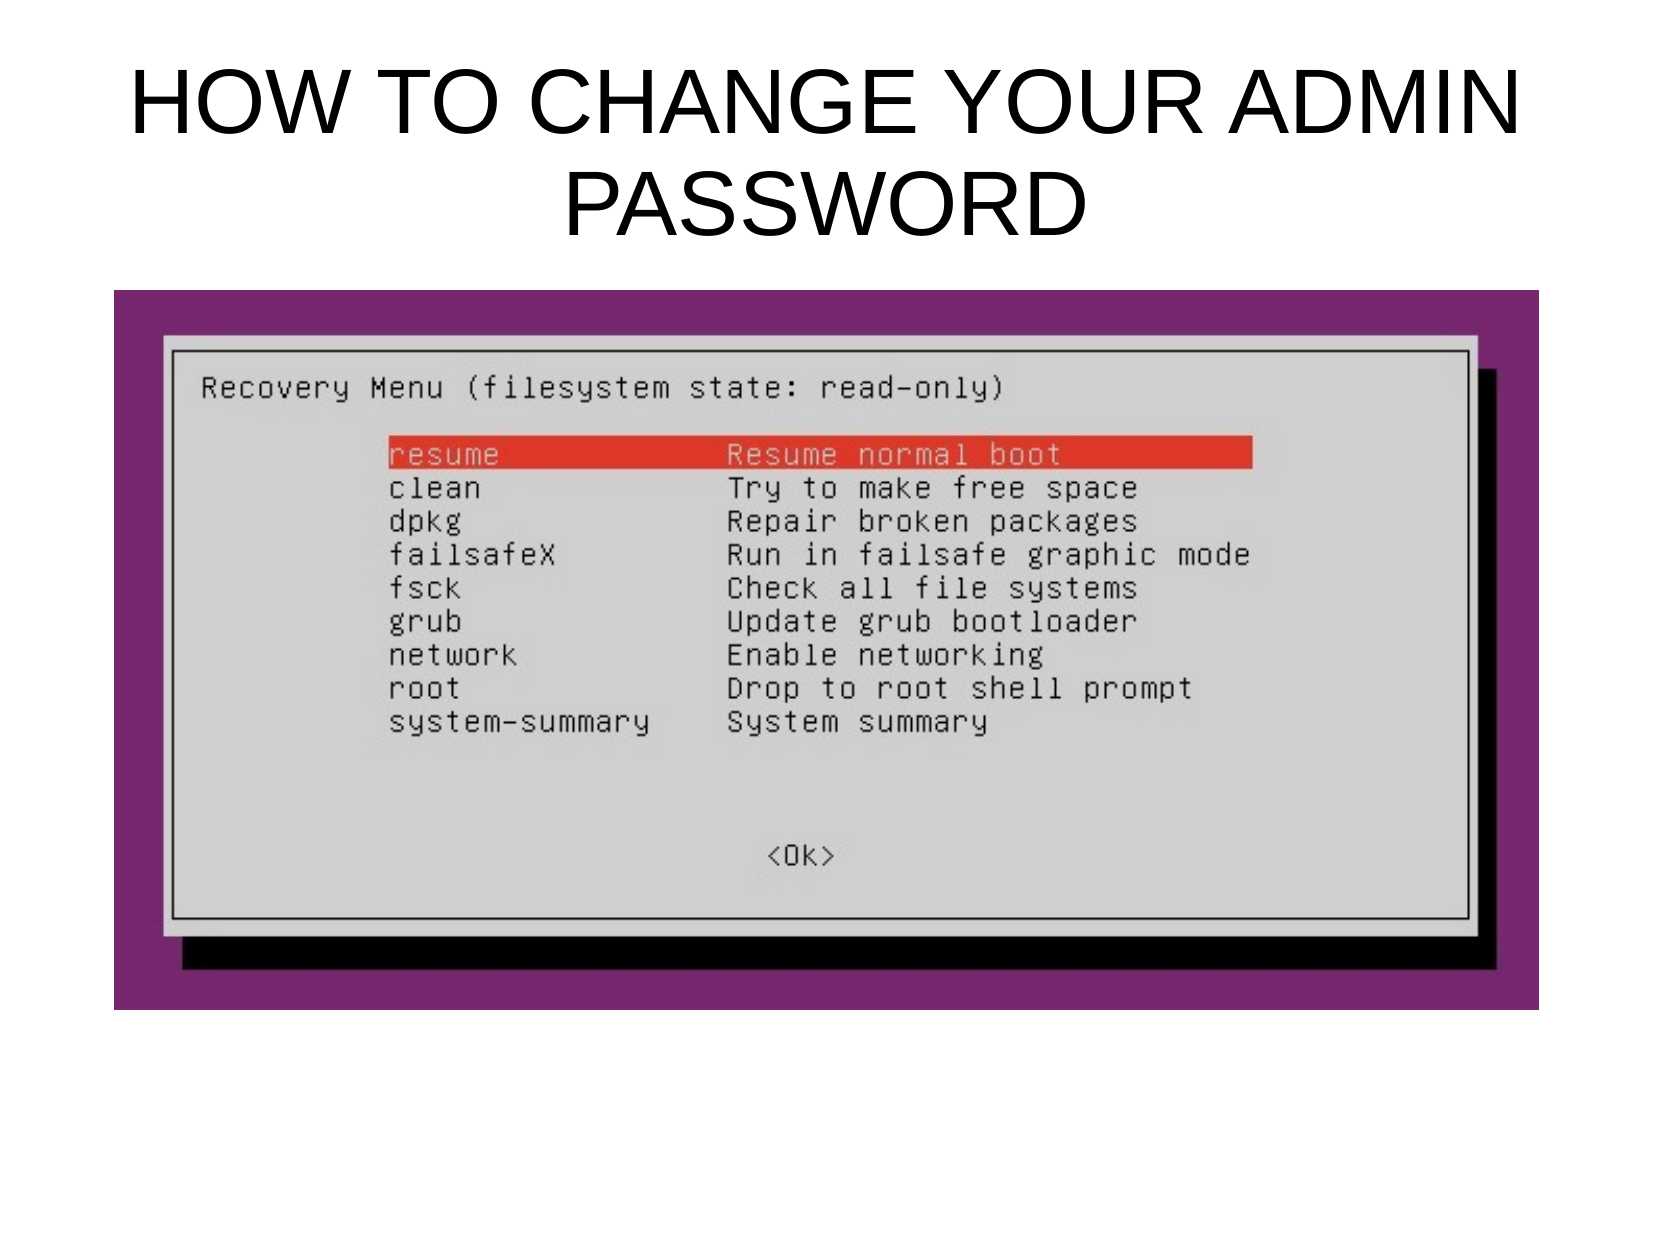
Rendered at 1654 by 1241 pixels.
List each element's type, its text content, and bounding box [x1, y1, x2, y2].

picture [114, 290, 1539, 1010]
title HOW TO CHANGE YOUR ADMIN PASSWORD [82, 49, 1571, 257]
